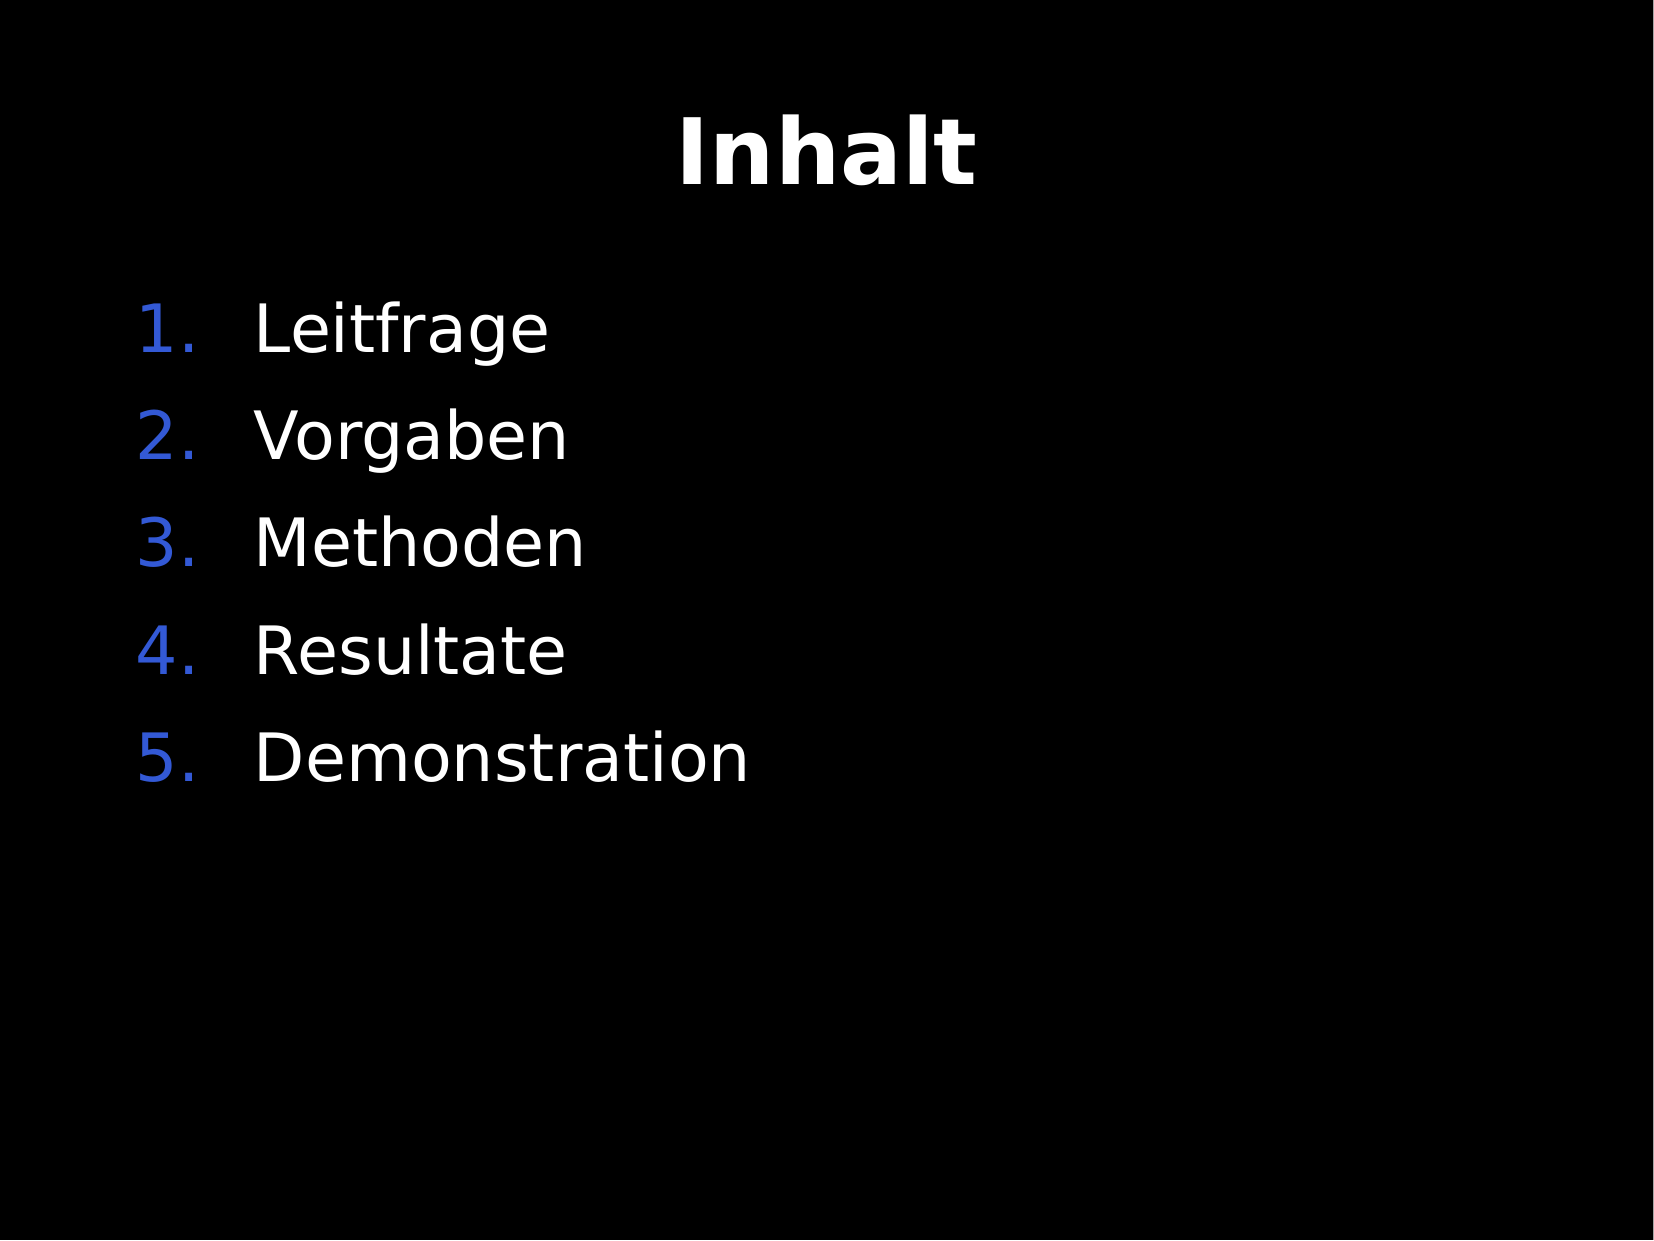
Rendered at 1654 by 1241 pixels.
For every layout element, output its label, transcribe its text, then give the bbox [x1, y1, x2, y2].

list Leitfrage Vorgaben Methoden Resultate Demonstration [82, 290, 1538, 1010]
title Inhalt [82, 49, 1571, 257]
